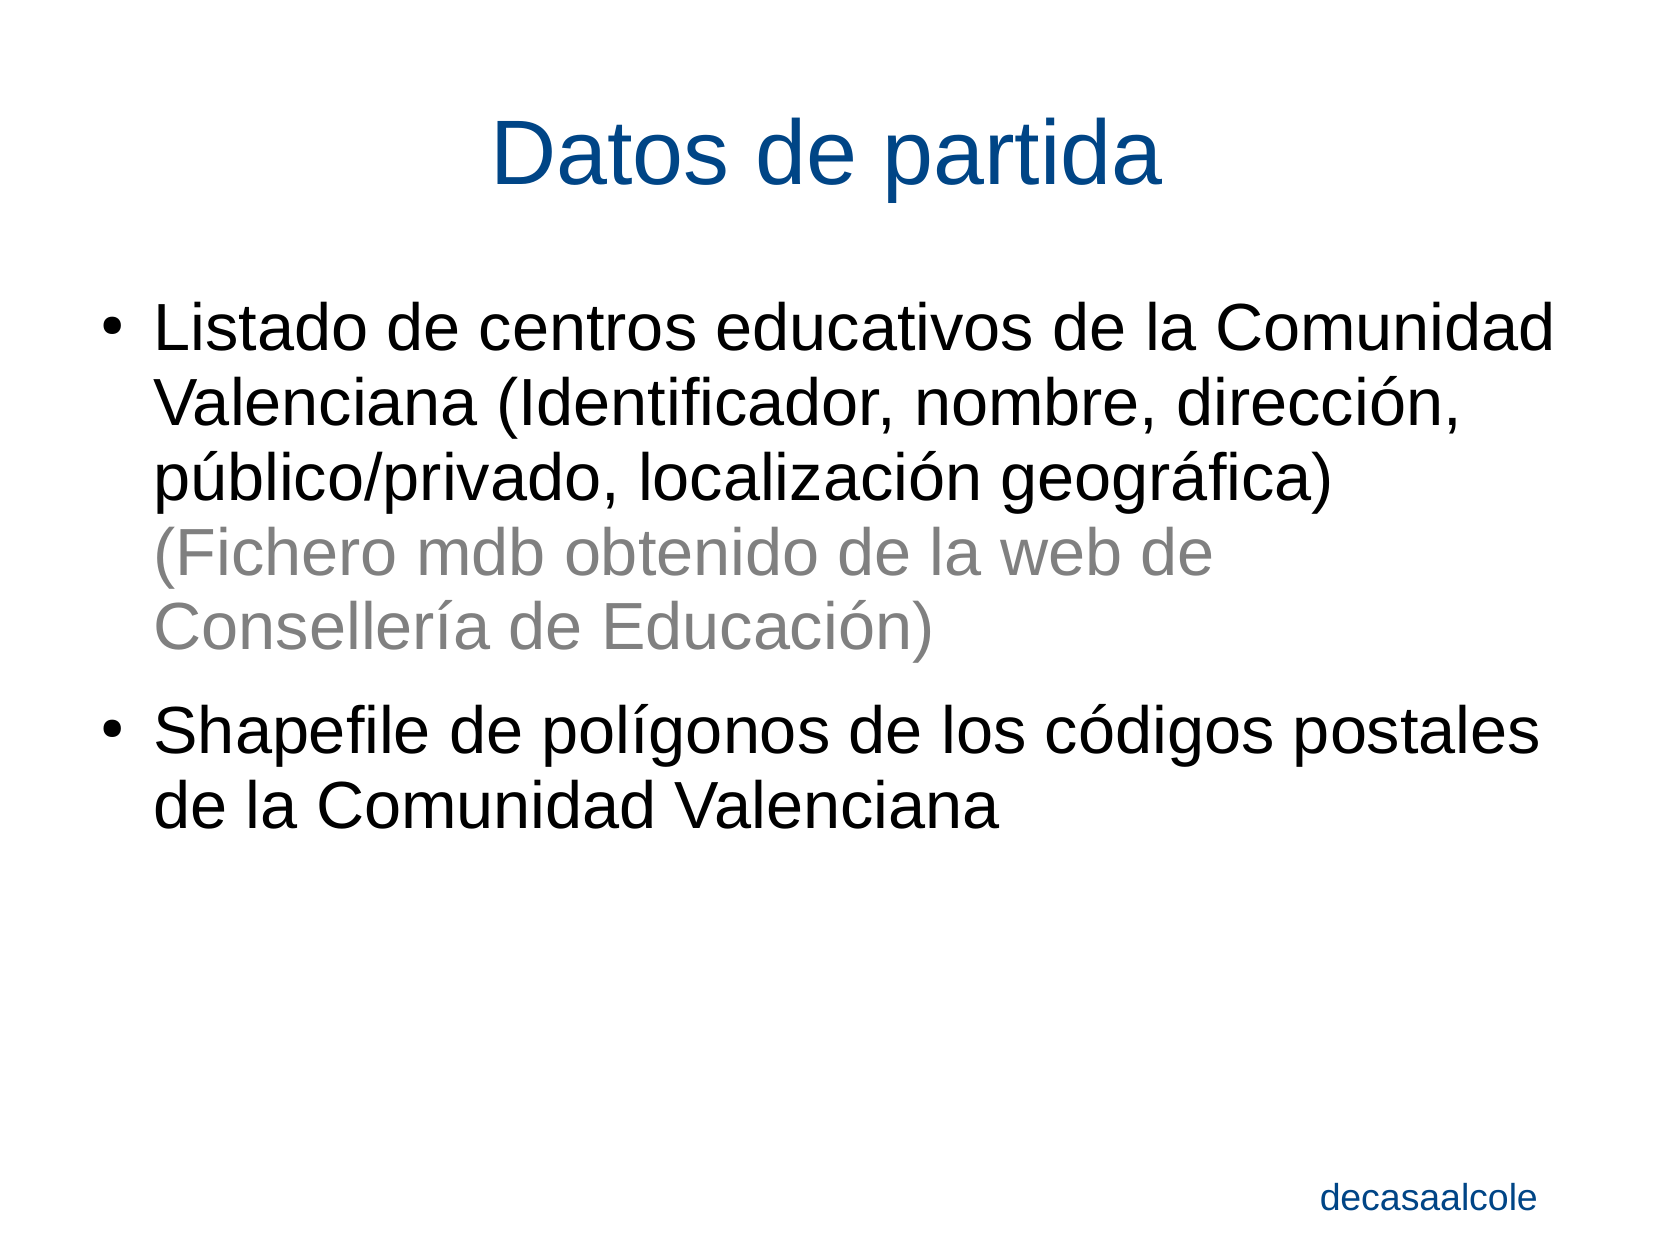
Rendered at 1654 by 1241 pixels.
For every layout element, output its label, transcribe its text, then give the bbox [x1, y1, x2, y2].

list Listado de centros educativos de la Comunidad Valenciana (Identificador, nombre, dirección, público/privado, localización geográfica)(Fichero mdb obtenido de la web de Consellería de Educación) Shapefile de polígonos de los códigos postales de la Comunidad Valenciana [82, 290, 1571, 1010]
text_box decasaalcole [1305, 1169, 1625, 1227]
title Datos de partida [82, 49, 1571, 257]
